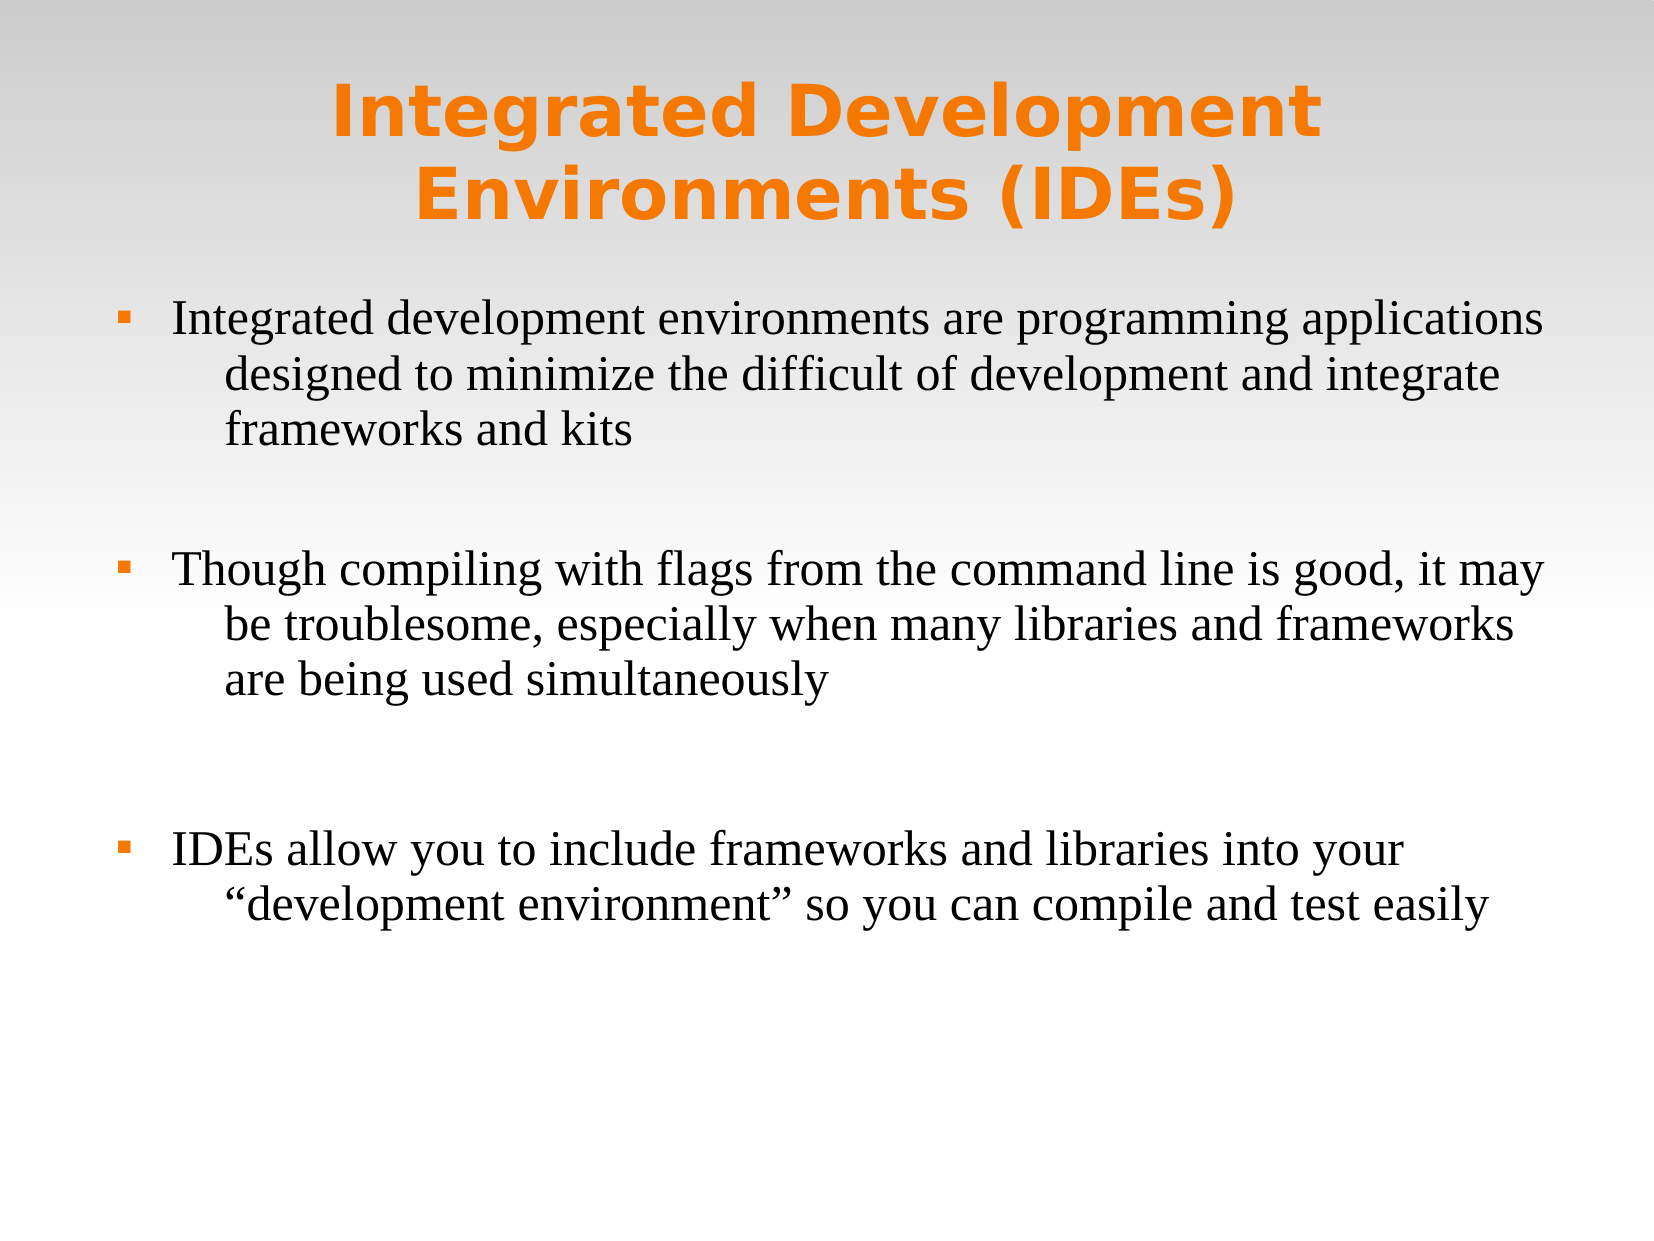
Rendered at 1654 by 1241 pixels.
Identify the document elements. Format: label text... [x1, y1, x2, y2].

list Integrated development environments are programming applications designed to minimize the difficult of development and integrate frameworks and kits Though compiling with flags from the command line is good, it may be troublesome, especially when many libraries and frameworks are being used simultaneously IDEs allow you to include frameworks and libraries into your “development environment” so you can compile and test easily [82, 290, 1571, 1109]
title Integrated Development Environments (IDEs) [82, 49, 1571, 257]
